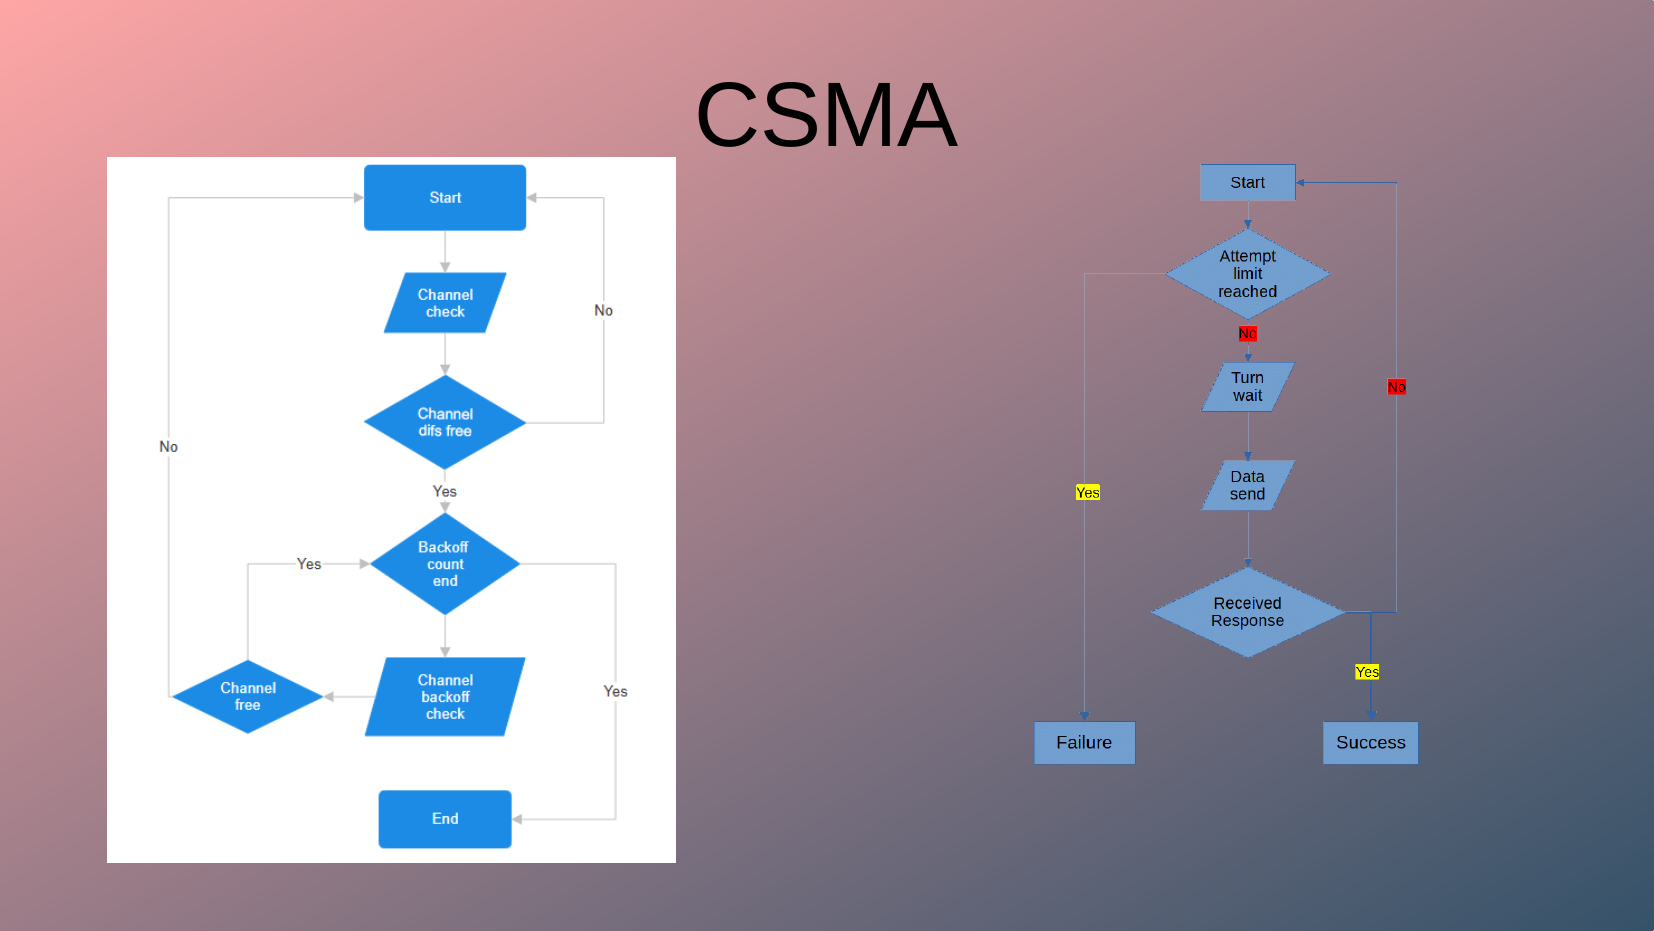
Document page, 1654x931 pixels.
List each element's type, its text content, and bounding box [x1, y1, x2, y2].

title CSMA [82, 37, 1571, 193]
picture [107, 157, 676, 863]
picture [975, 150, 1527, 931]
